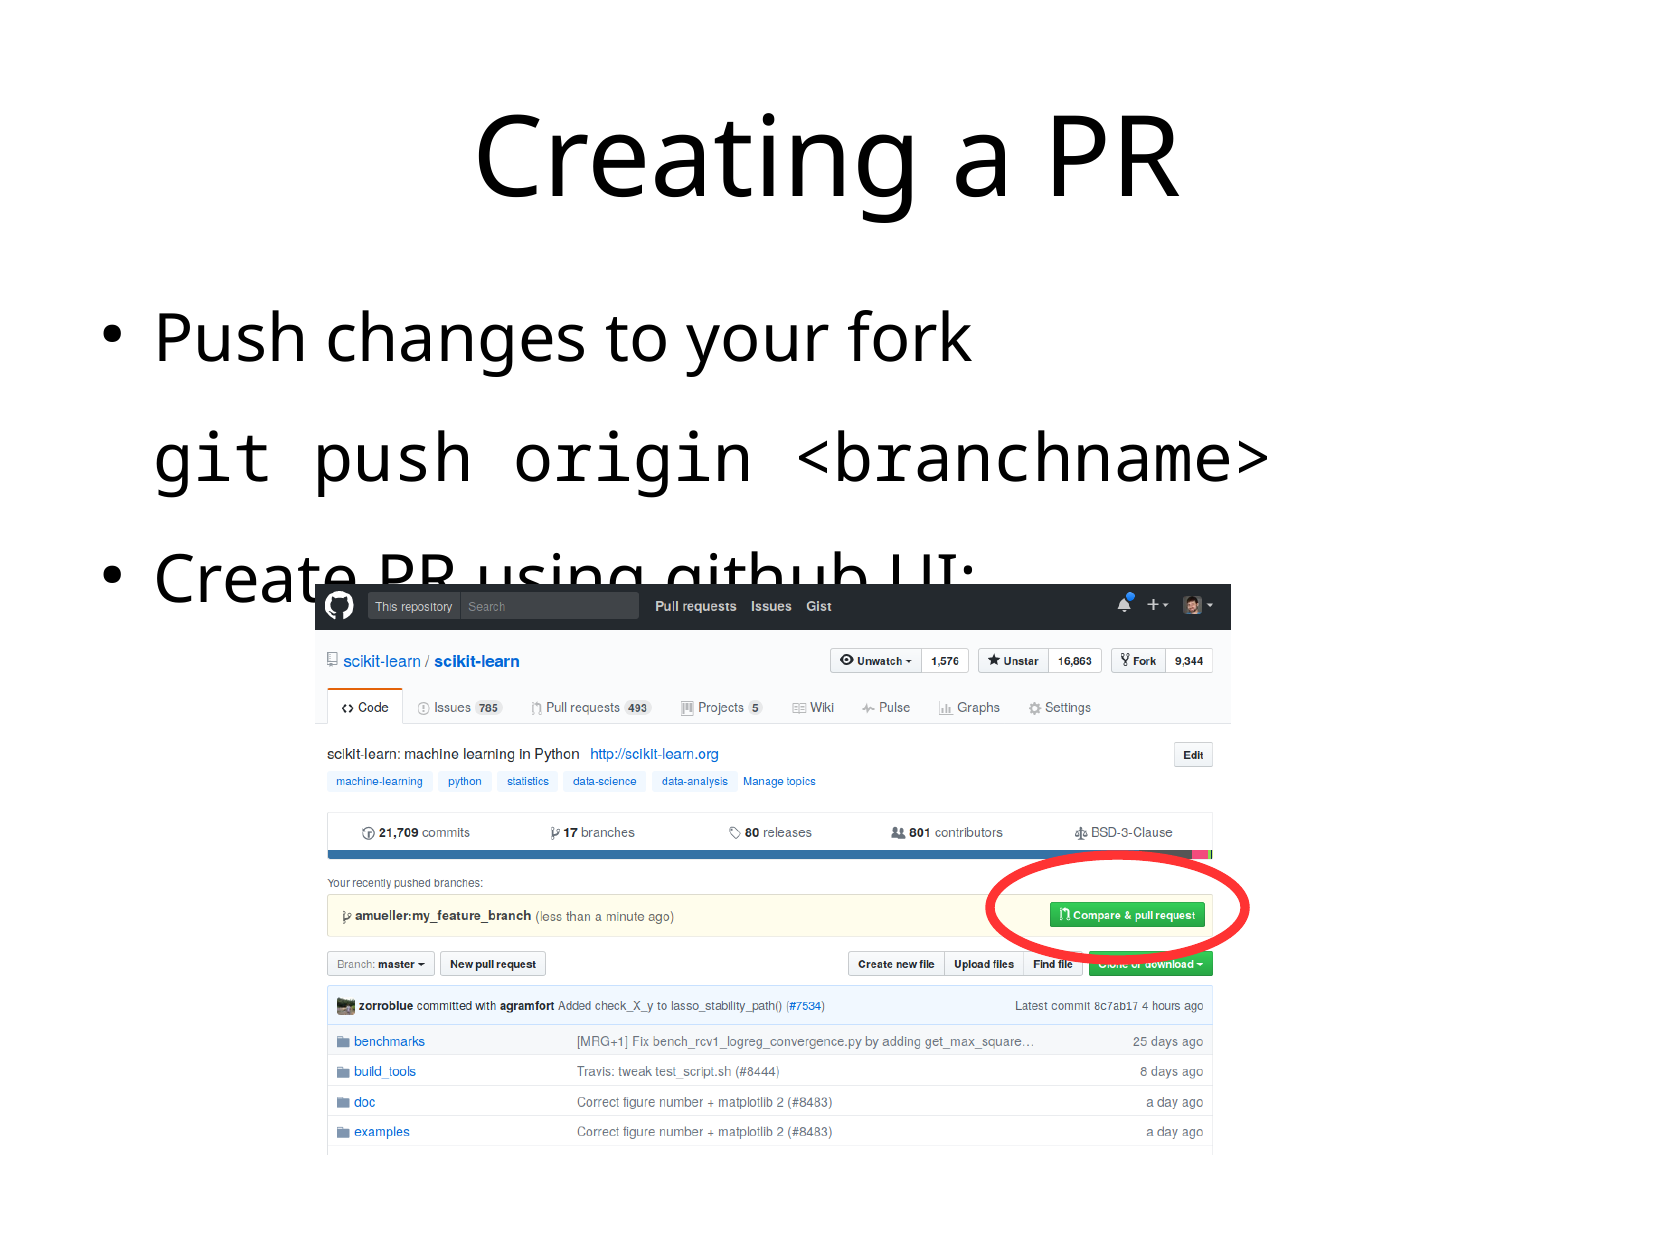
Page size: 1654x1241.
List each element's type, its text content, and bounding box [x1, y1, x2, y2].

title Creating a PR [82, 49, 1571, 257]
picture [315, 584, 1231, 1156]
picture [995, 860, 1231, 955]
list Push changes to your fork git push origin <branchname> Create PR using github UI: [82, 290, 1571, 1010]
